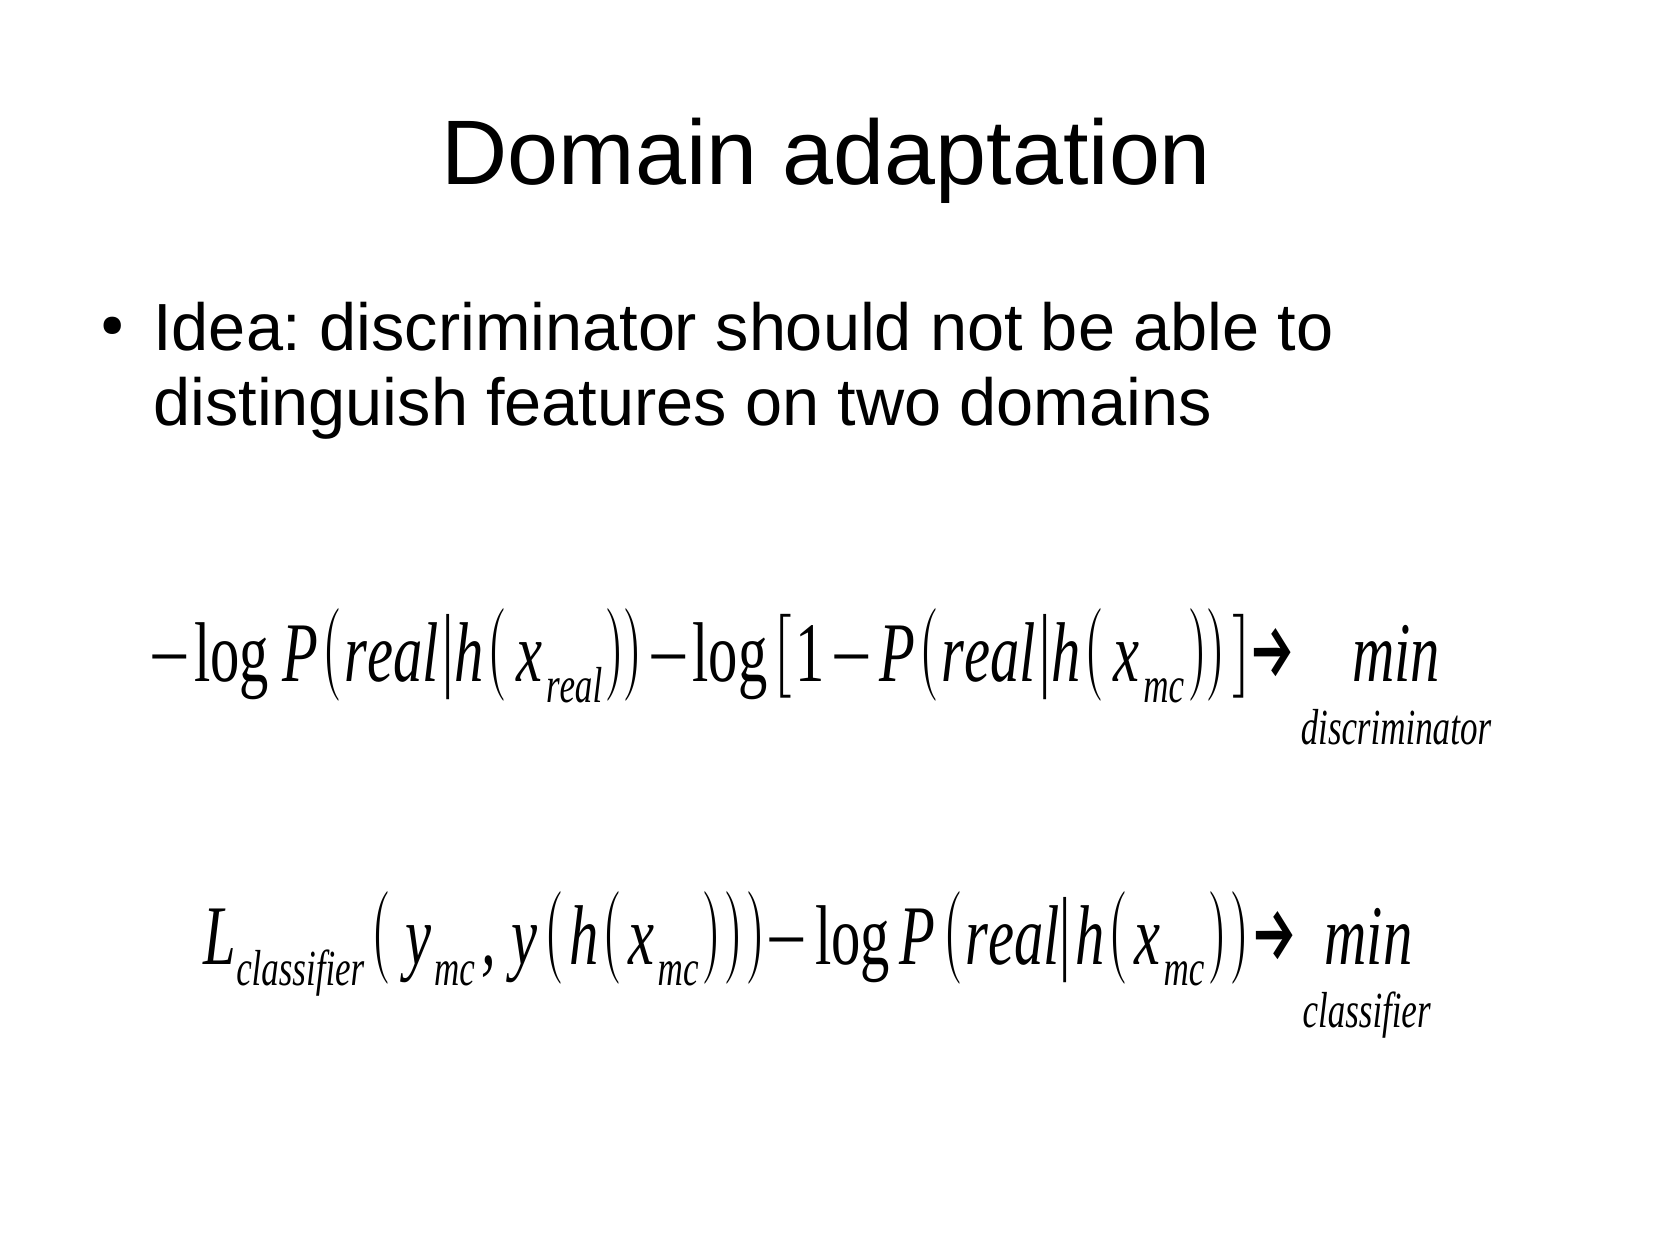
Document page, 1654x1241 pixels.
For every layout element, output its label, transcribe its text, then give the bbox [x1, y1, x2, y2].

chart [131, 601, 1509, 755]
list Idea: discriminator should not be able to distinguish features on two domains [82, 290, 1571, 1010]
title Domain adaptation [82, 49, 1571, 257]
chart [185, 884, 1450, 1039]
